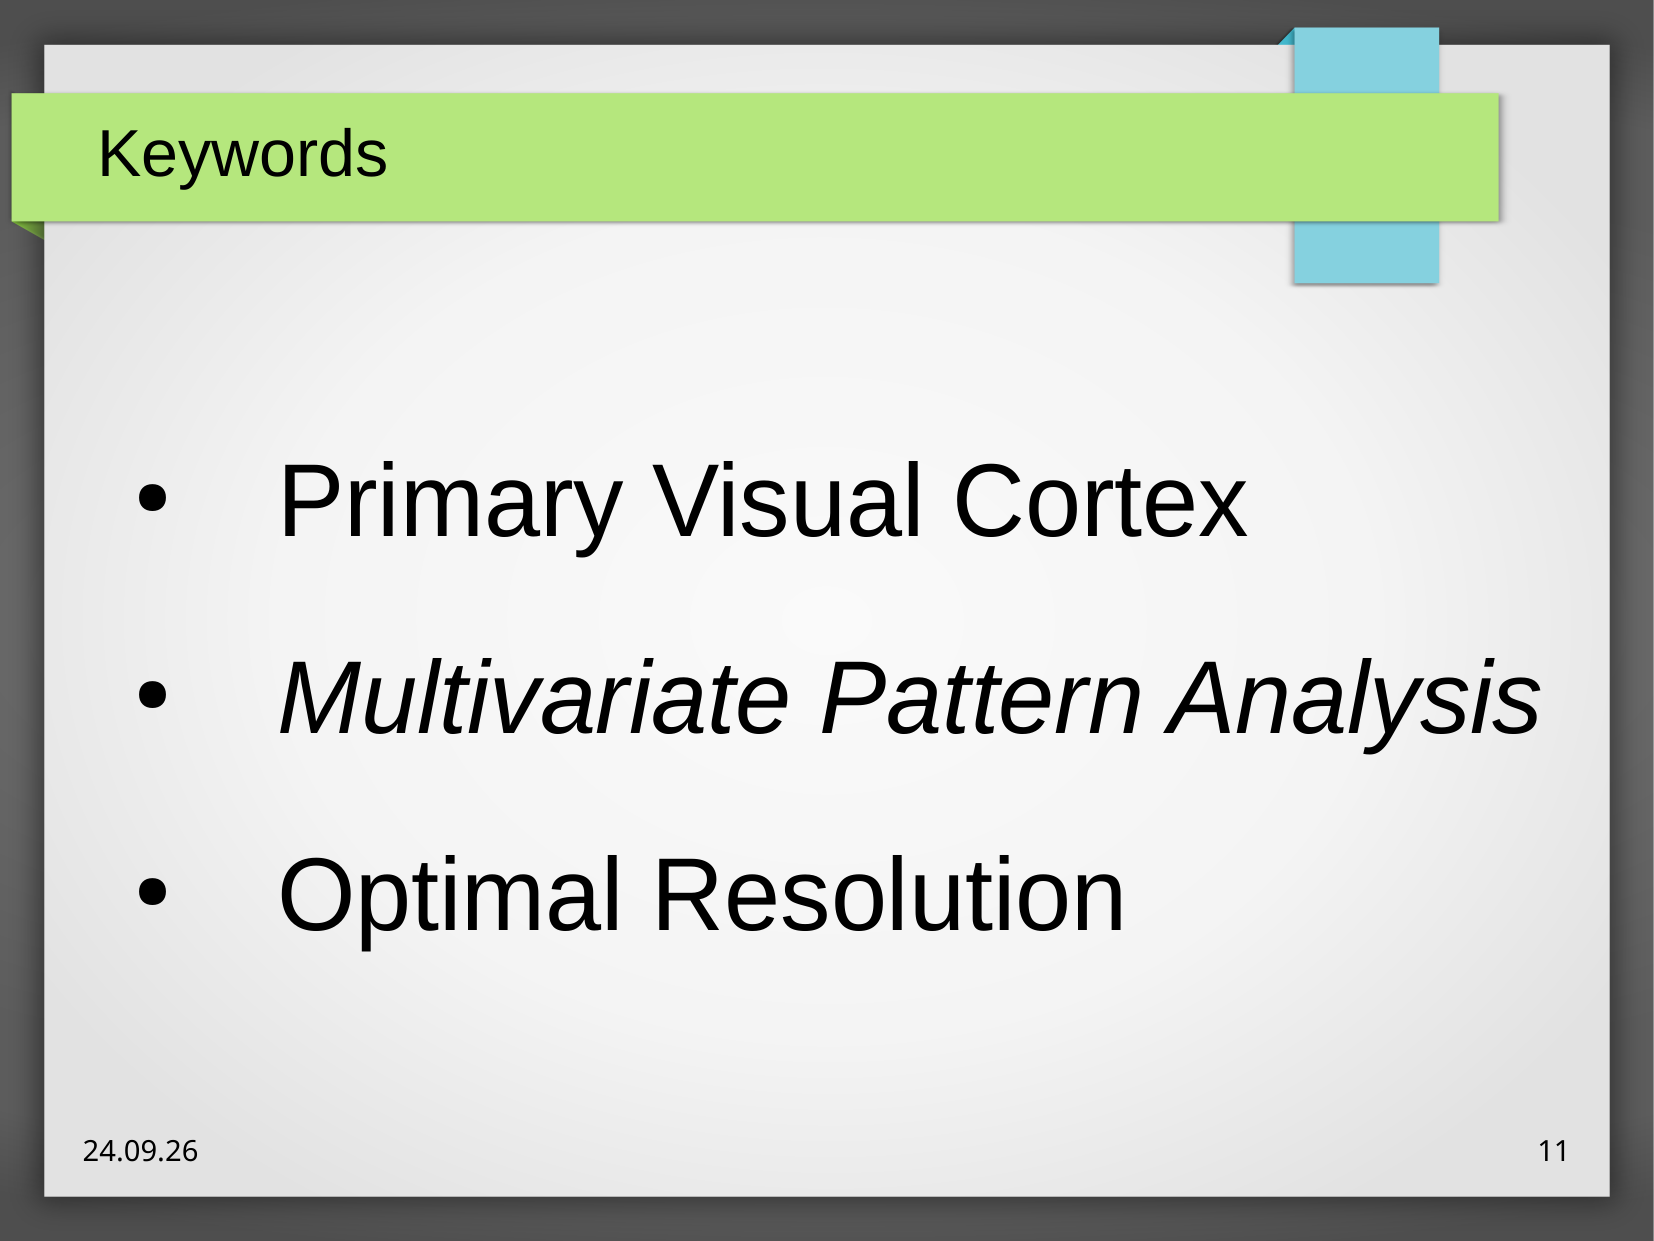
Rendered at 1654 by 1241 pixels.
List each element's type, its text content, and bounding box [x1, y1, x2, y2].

text_box Primary Visual Cortex Multivariate Pattern Analysis Optimal Resolution [71, 435, 1561, 961]
picture [0, 0, 1654, 1241]
text_box Keywords [82, 94, 1264, 213]
